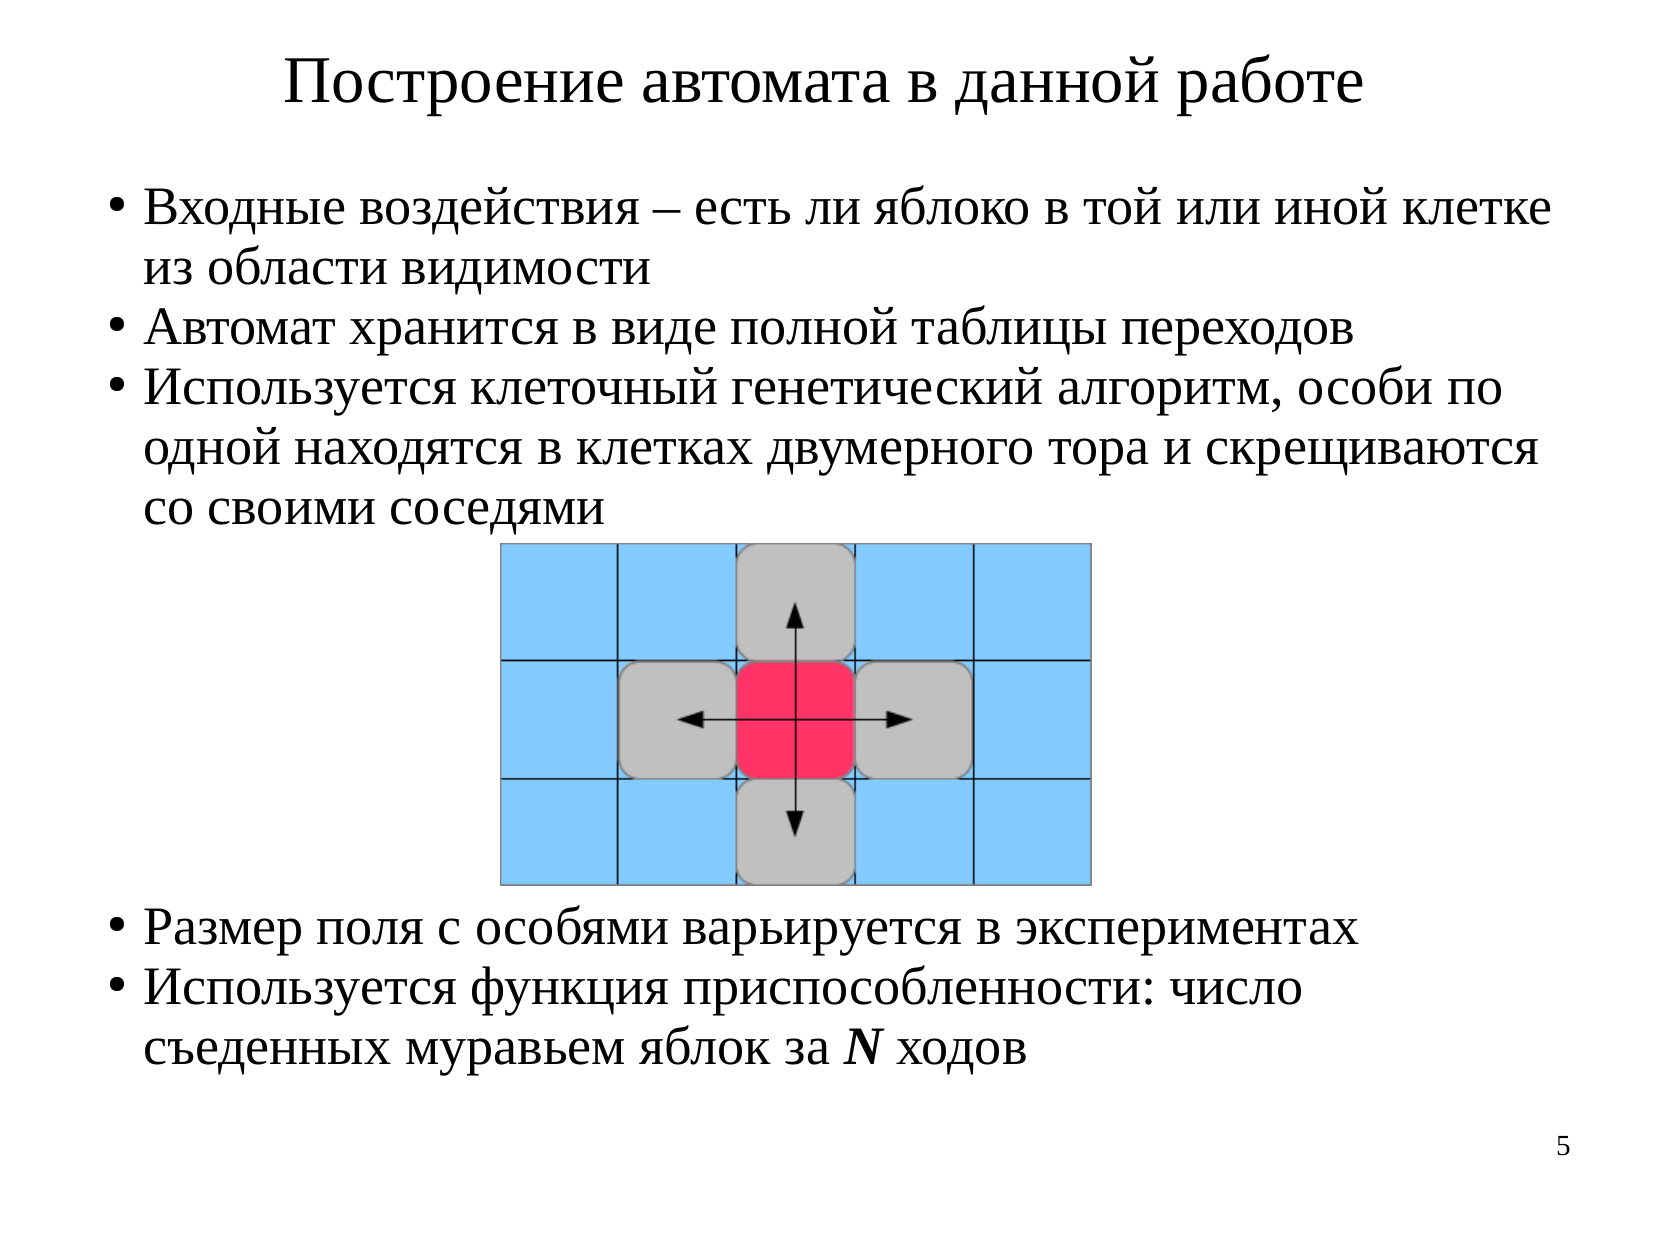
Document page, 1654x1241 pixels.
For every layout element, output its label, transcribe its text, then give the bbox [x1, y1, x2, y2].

picture [500, 543, 1092, 886]
text_box Входные воздействия – есть ли яблоко в той или иной клетке из области видимости Автомат хранится в виде полной таблицы переходов Используется клеточный генетический алгоритм, особи по одной находятся в клетках двумерного тора и скрещиваются со своими соседями Размер поля с особями варьируется в экспериментах Используется функция приспособленности: число съеденных муравьем яблок за N ходов [92, 168, 1571, 1099]
text_box Построение автомата в данной работе [268, 35, 1382, 125]
